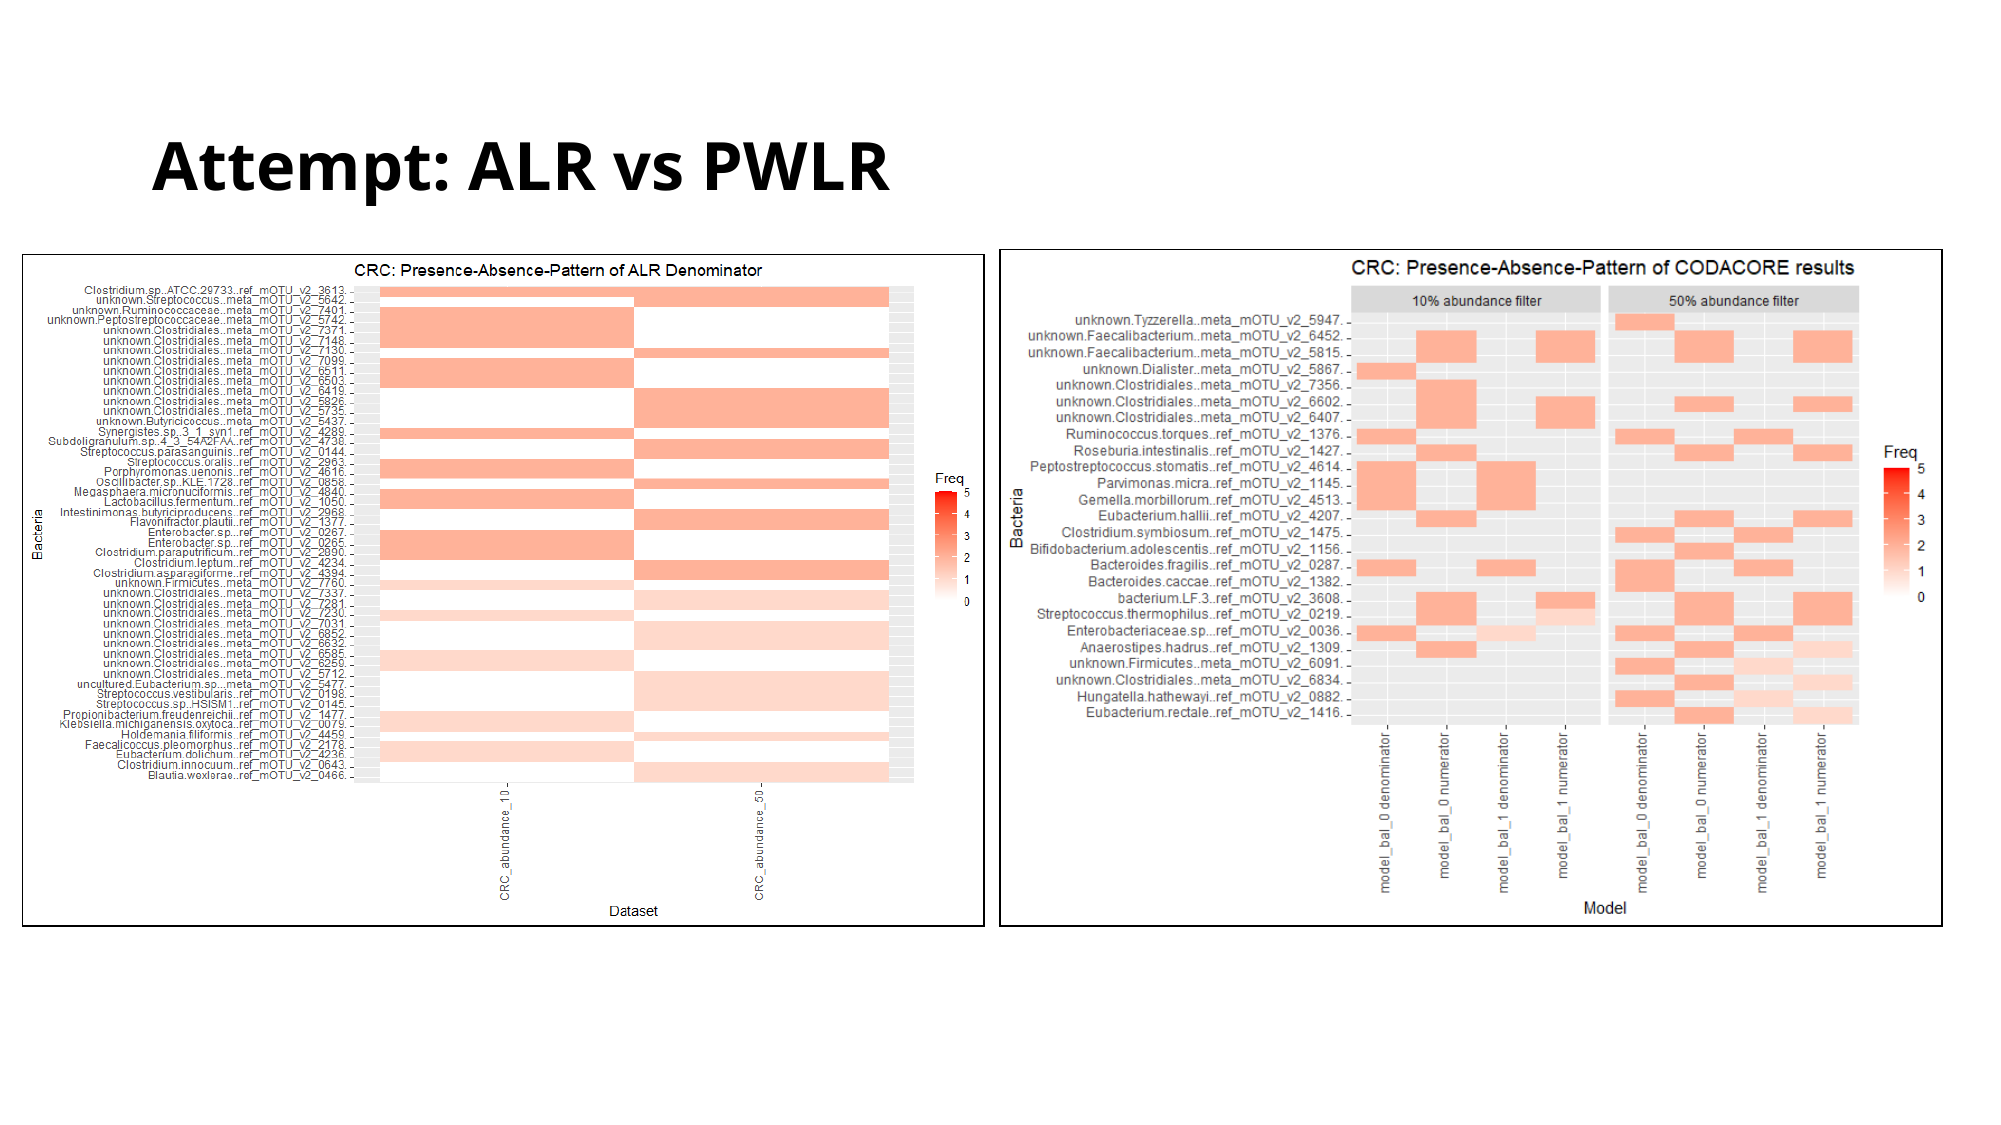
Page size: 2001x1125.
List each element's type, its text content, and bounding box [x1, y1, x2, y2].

picture [1000, 250, 1942, 926]
picture [23, 255, 984, 926]
title Attempt: ALR vs PWLR [137, 59, 1863, 278]
